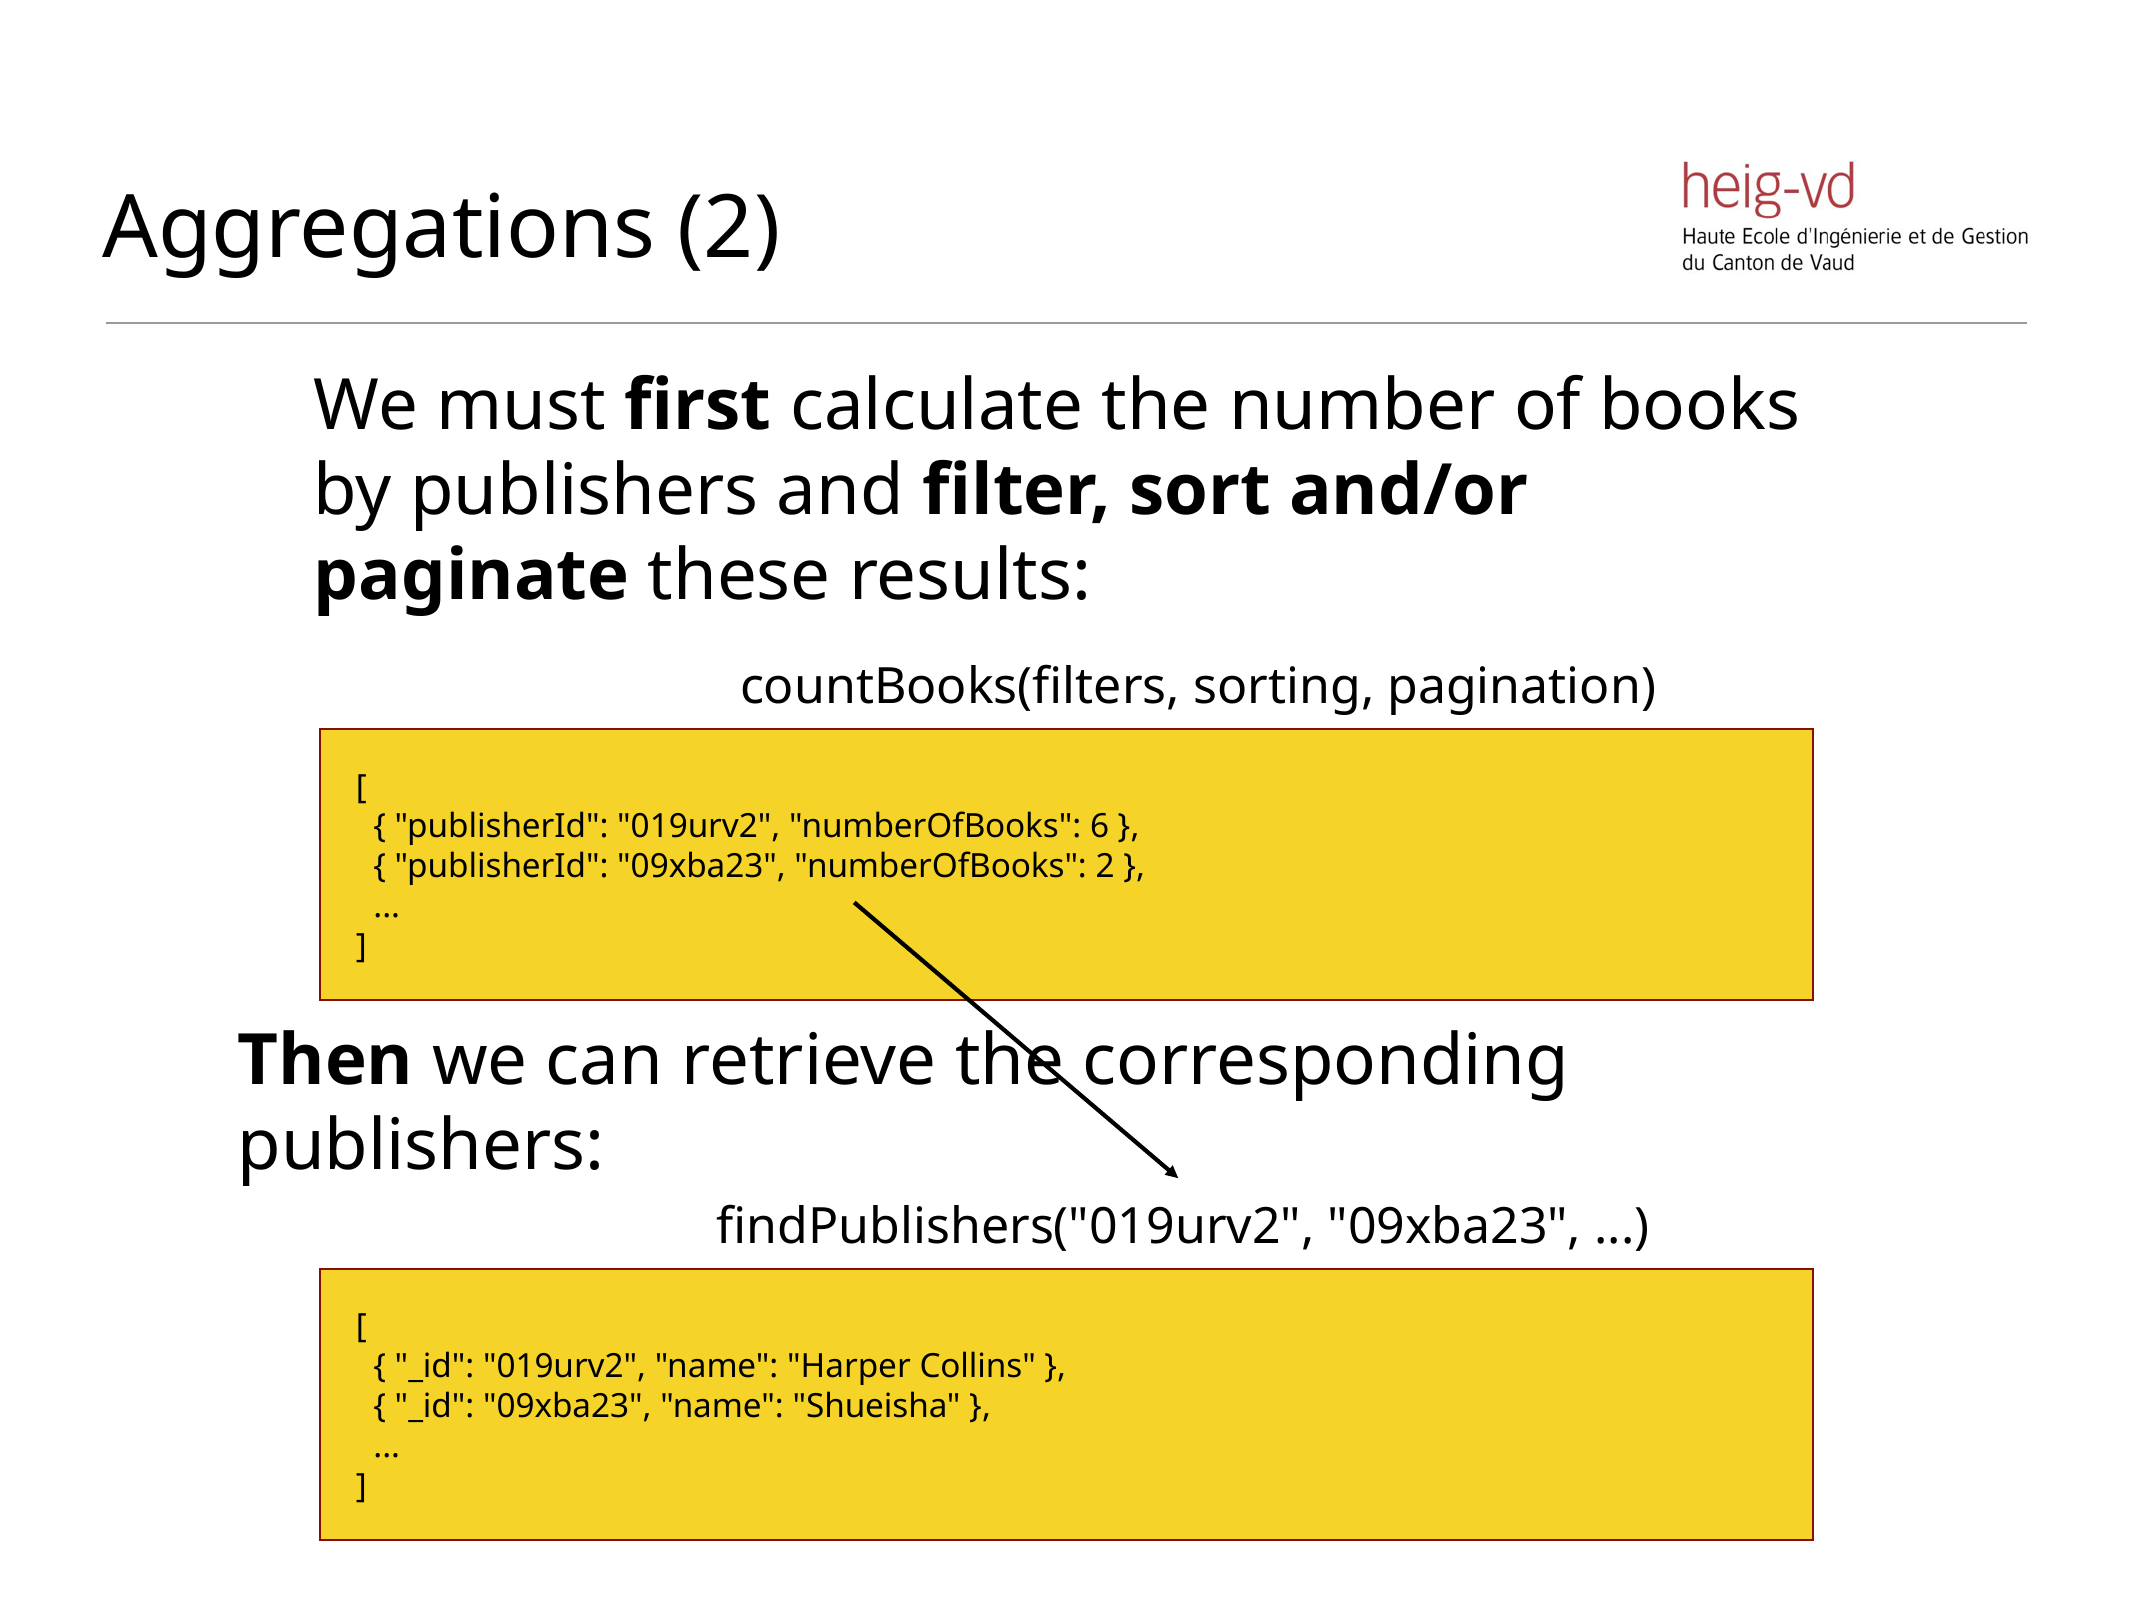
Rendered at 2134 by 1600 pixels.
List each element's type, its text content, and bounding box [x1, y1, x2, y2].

text_box [ { "_id": "019urv2", "name": "Harper Collins" }, { "_id": "09xba23", "name": "Shueisha" }, ... ] [320, 1269, 1813, 1540]
title Aggregations (2) [93, 54, 2040, 284]
text_box Then we can retrieve the corresponding publishers: [229, 1005, 1904, 1193]
text_box We must first calculate the number of books by publishers and filter, sort and/or paginate these results: [305, 350, 1828, 622]
text_box countBooks(filters, sorting, pagination) [731, 644, 1666, 722]
text_box [ { "publisherId": "019urv2", "numberOfBooks": 6 }, { "publisherId": "09xba23", "numberOfBooks": 2 }, ... ] [320, 729, 1813, 1000]
text_box findPublishers("019urv2", "09xba23", ...) [708, 1184, 1659, 1262]
